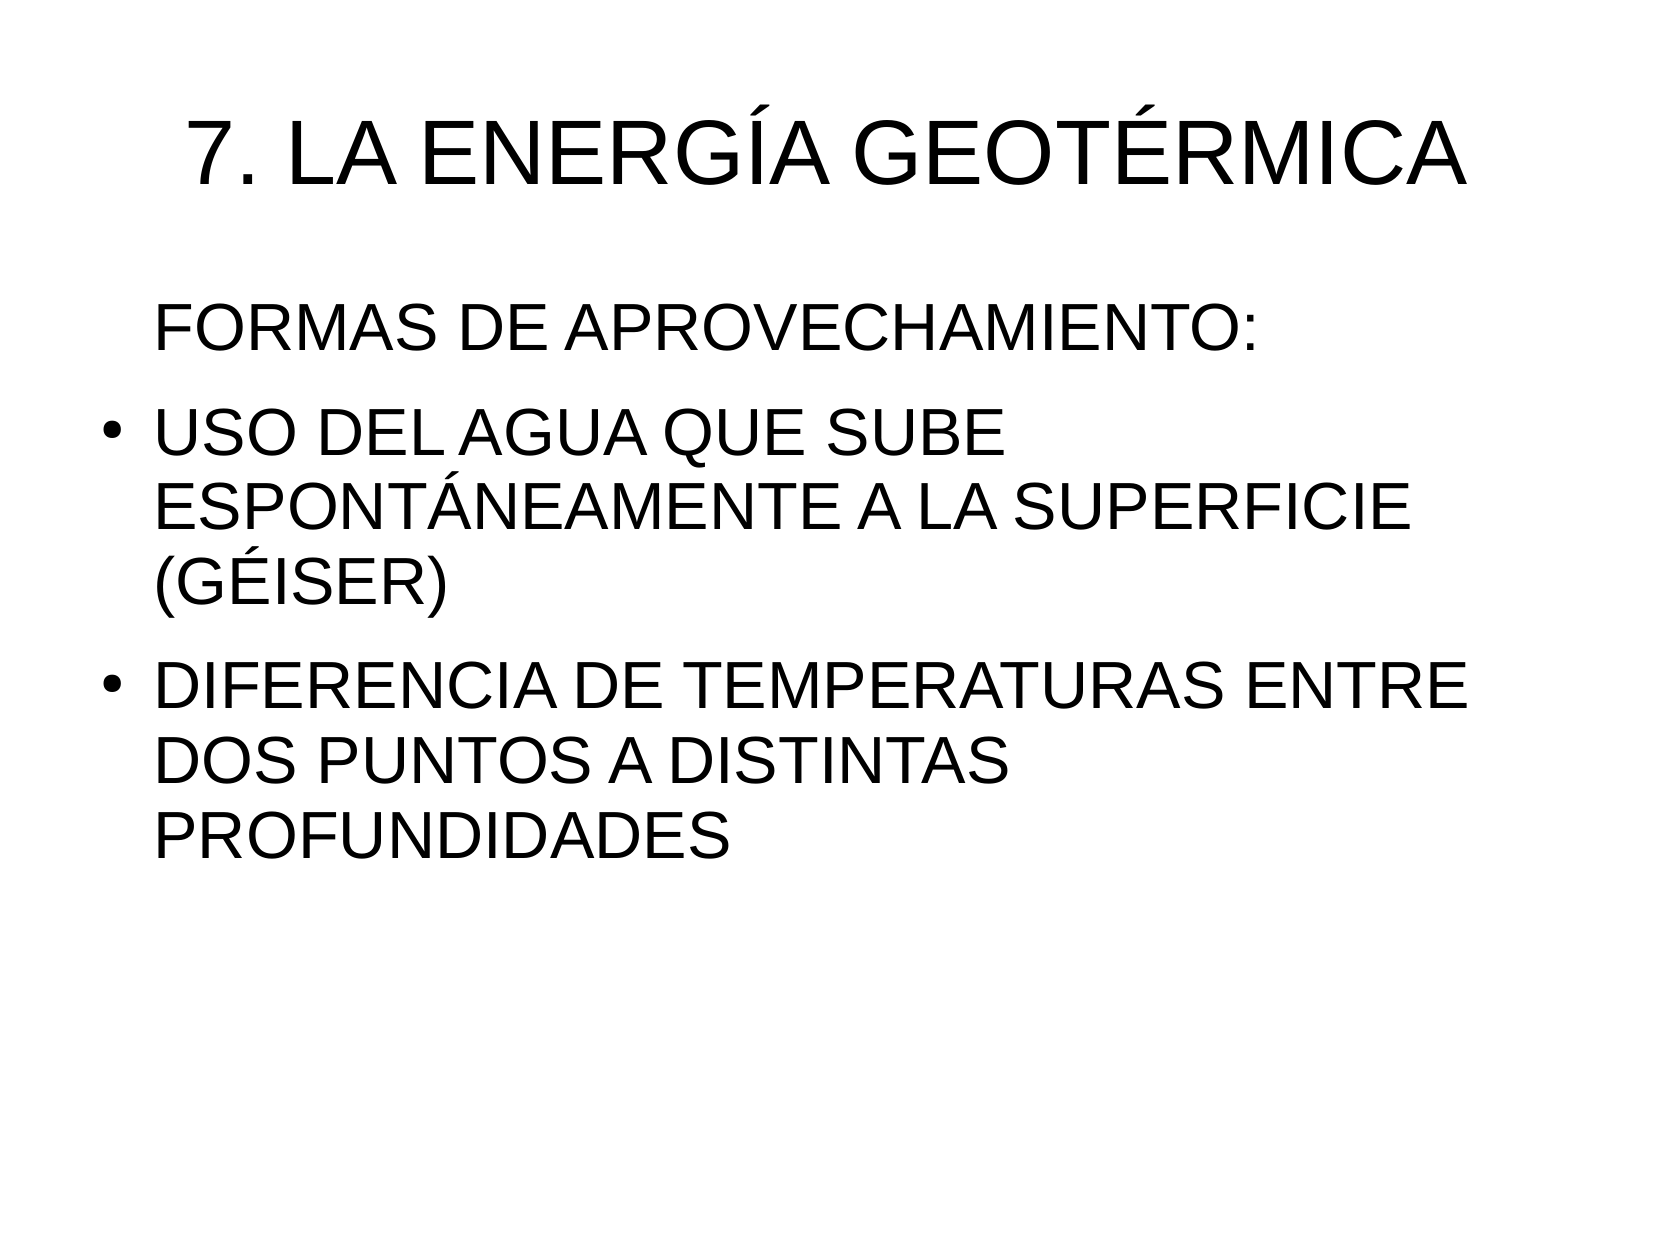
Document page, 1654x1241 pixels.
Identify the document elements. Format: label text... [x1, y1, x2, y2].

list FORMAS DE APROVECHAMIENTO: USO DEL AGUA QUE SUBE ESPONTÁNEAMENTE A LA SUPERFICIE (GÉISER) DIFERENCIA DE TEMPERATURAS ENTRE DOS PUNTOS A DISTINTAS PROFUNDIDADES [82, 290, 1571, 1109]
title 7. LA ENERGÍA GEOTÉRMICA [82, 49, 1571, 257]
